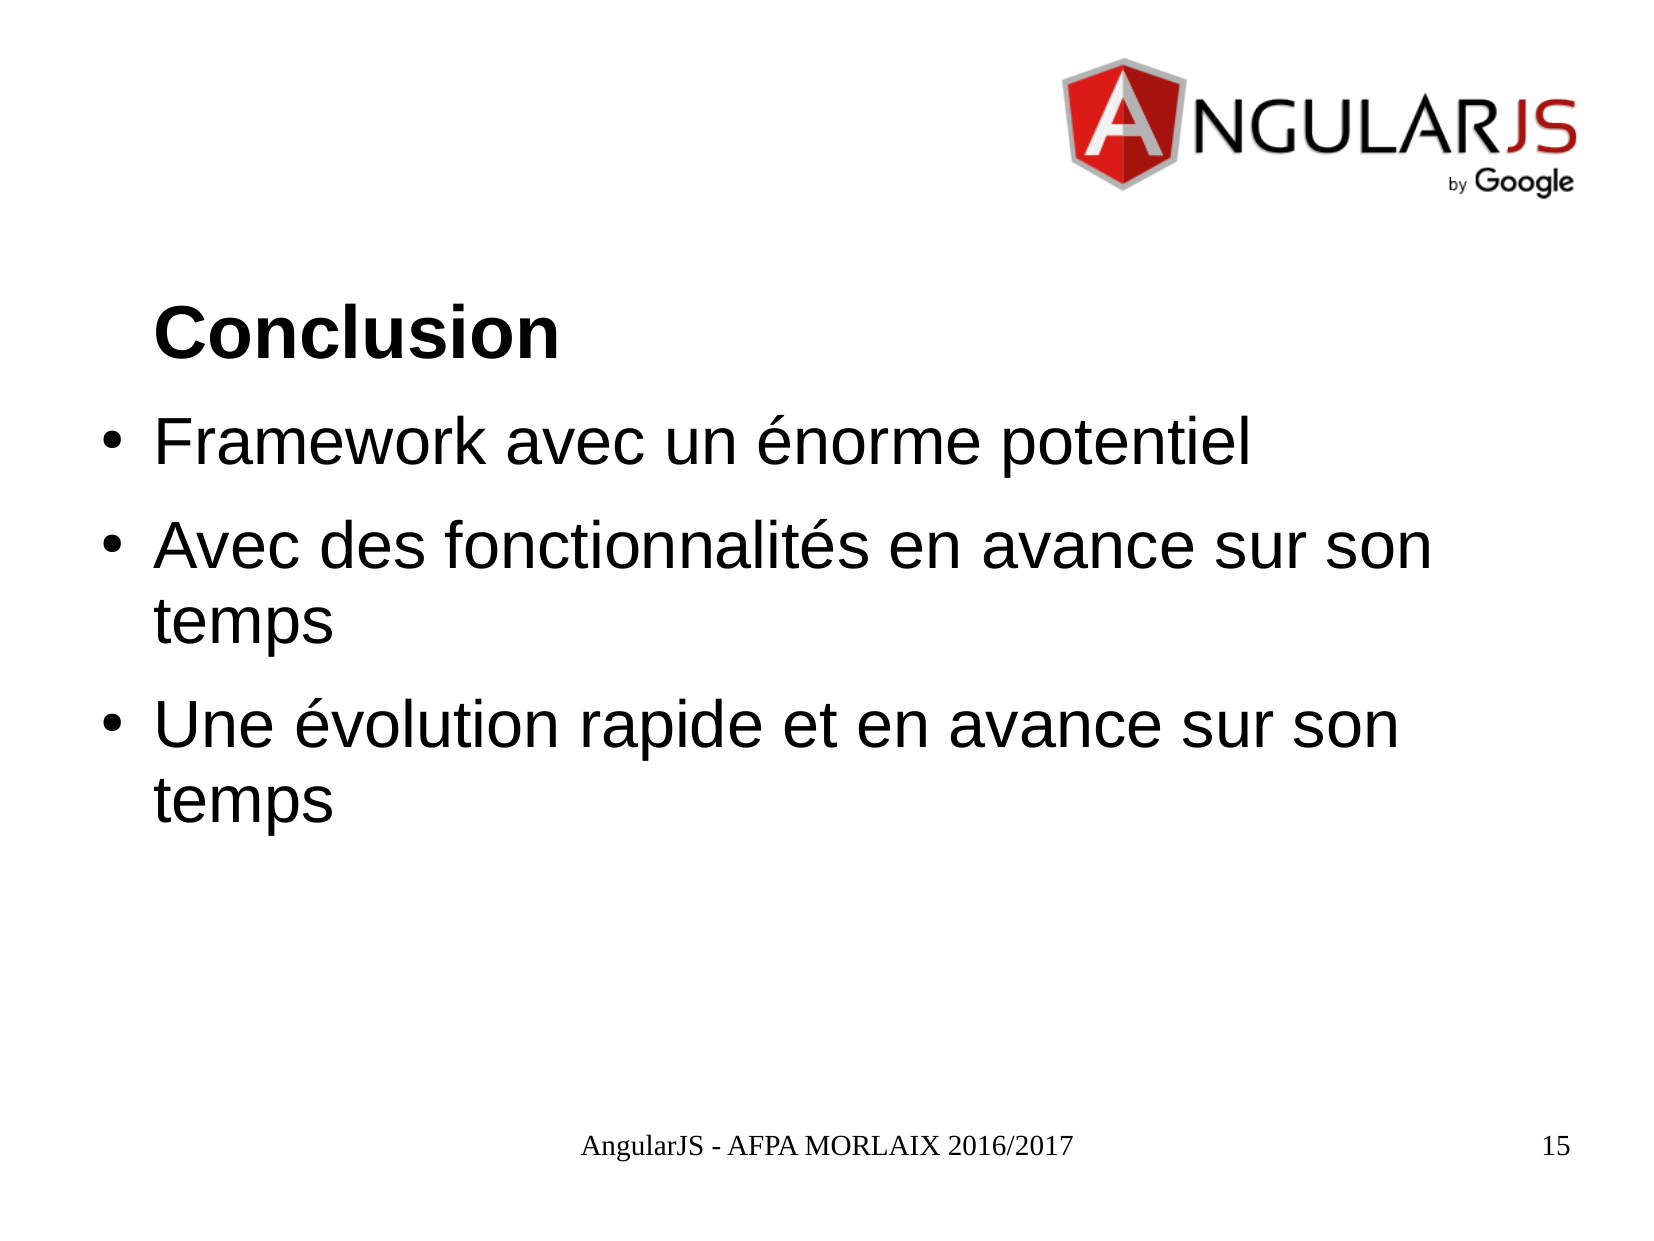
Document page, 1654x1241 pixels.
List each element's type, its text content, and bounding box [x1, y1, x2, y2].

picture [1062, 58, 1578, 205]
list Conclusion Framework avec un énorme potentiel Avec des fonctionnalités en avance sur son temps Une évolution rapide et en avance sur son temps [82, 290, 1571, 1010]
